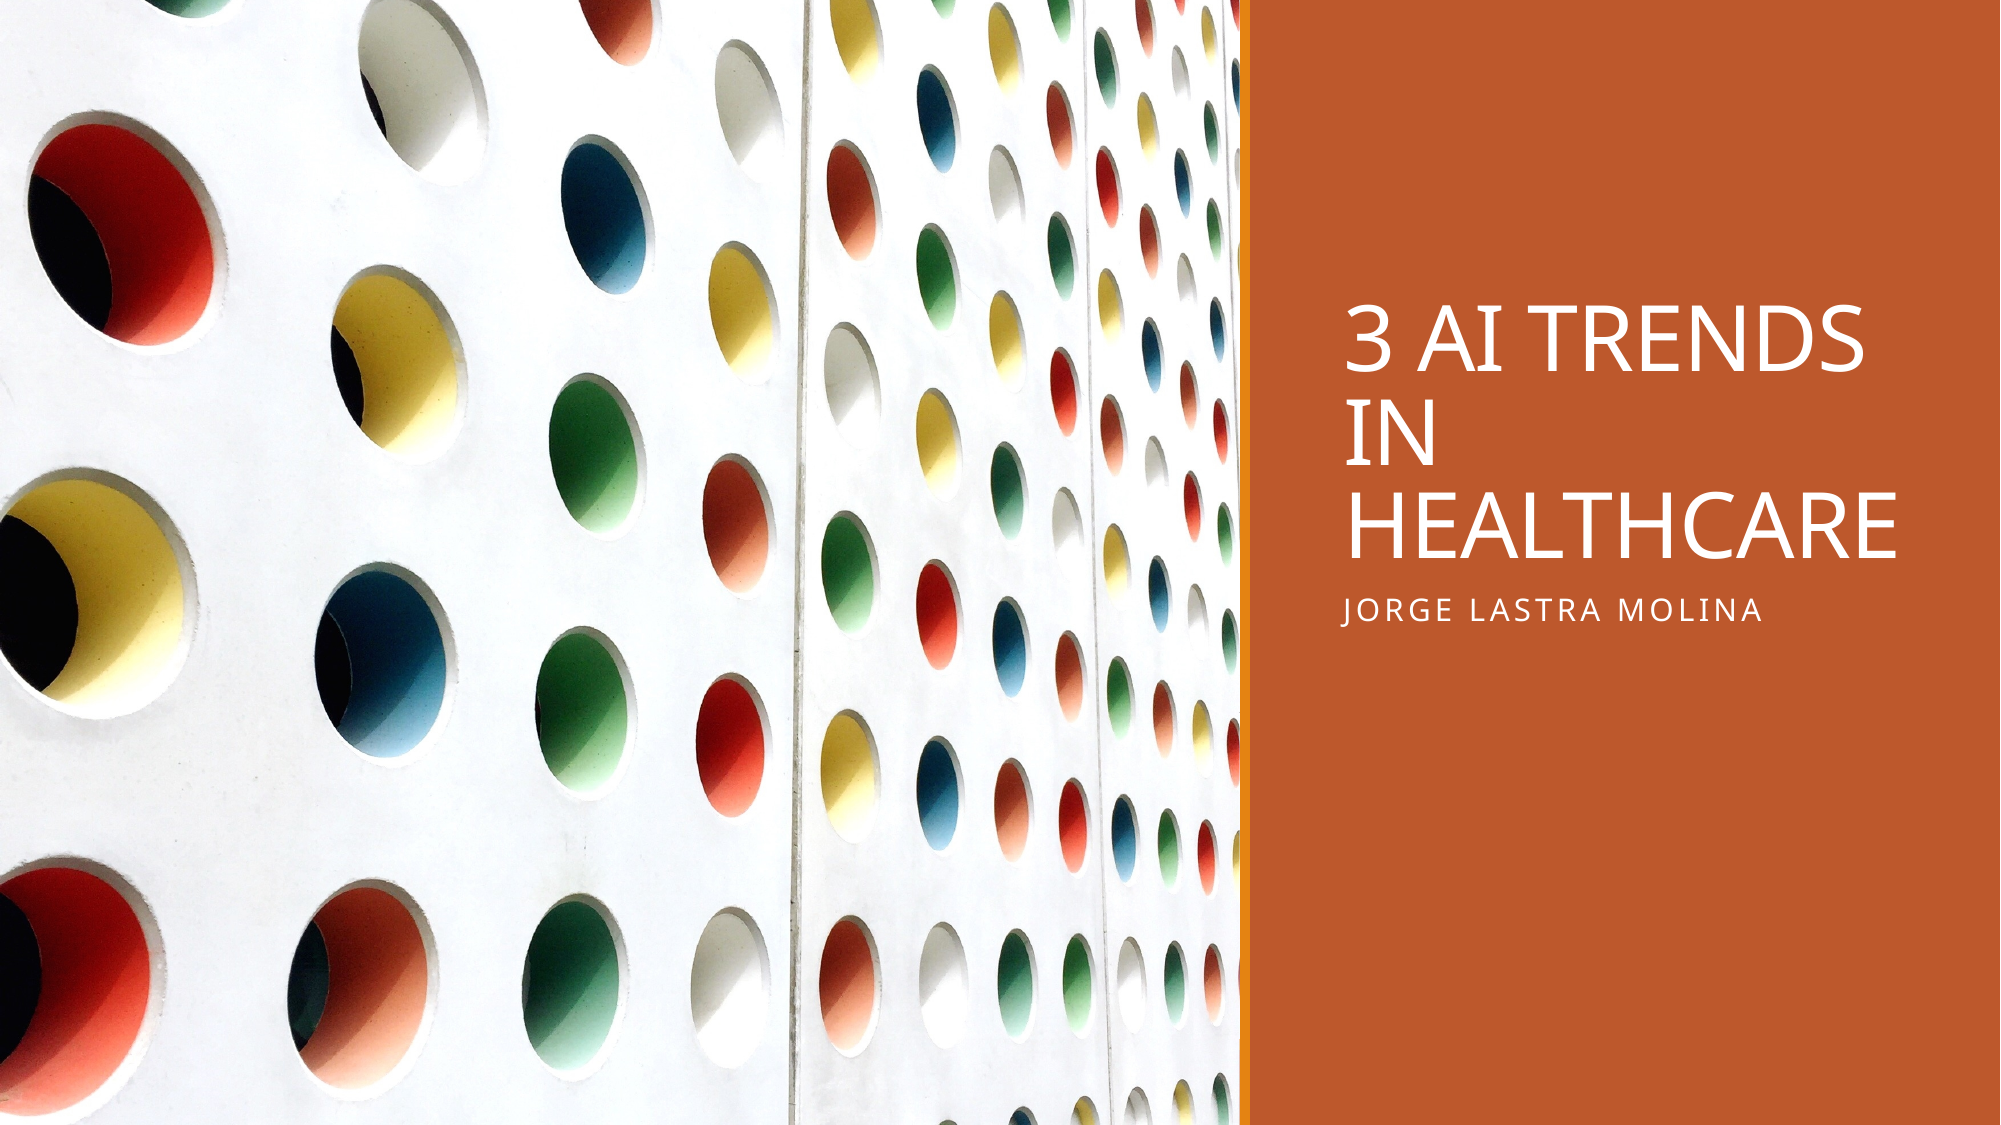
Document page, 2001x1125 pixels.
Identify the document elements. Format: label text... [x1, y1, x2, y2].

title 3 AI TRENDS IN HEALTHCARE [1328, 104, 1929, 586]
picture [0, 0, 1240, 1125]
subtitle Jorge Lastra Molina [1328, 586, 1929, 842]
text_box [1240, 0, 2000, 1125]
